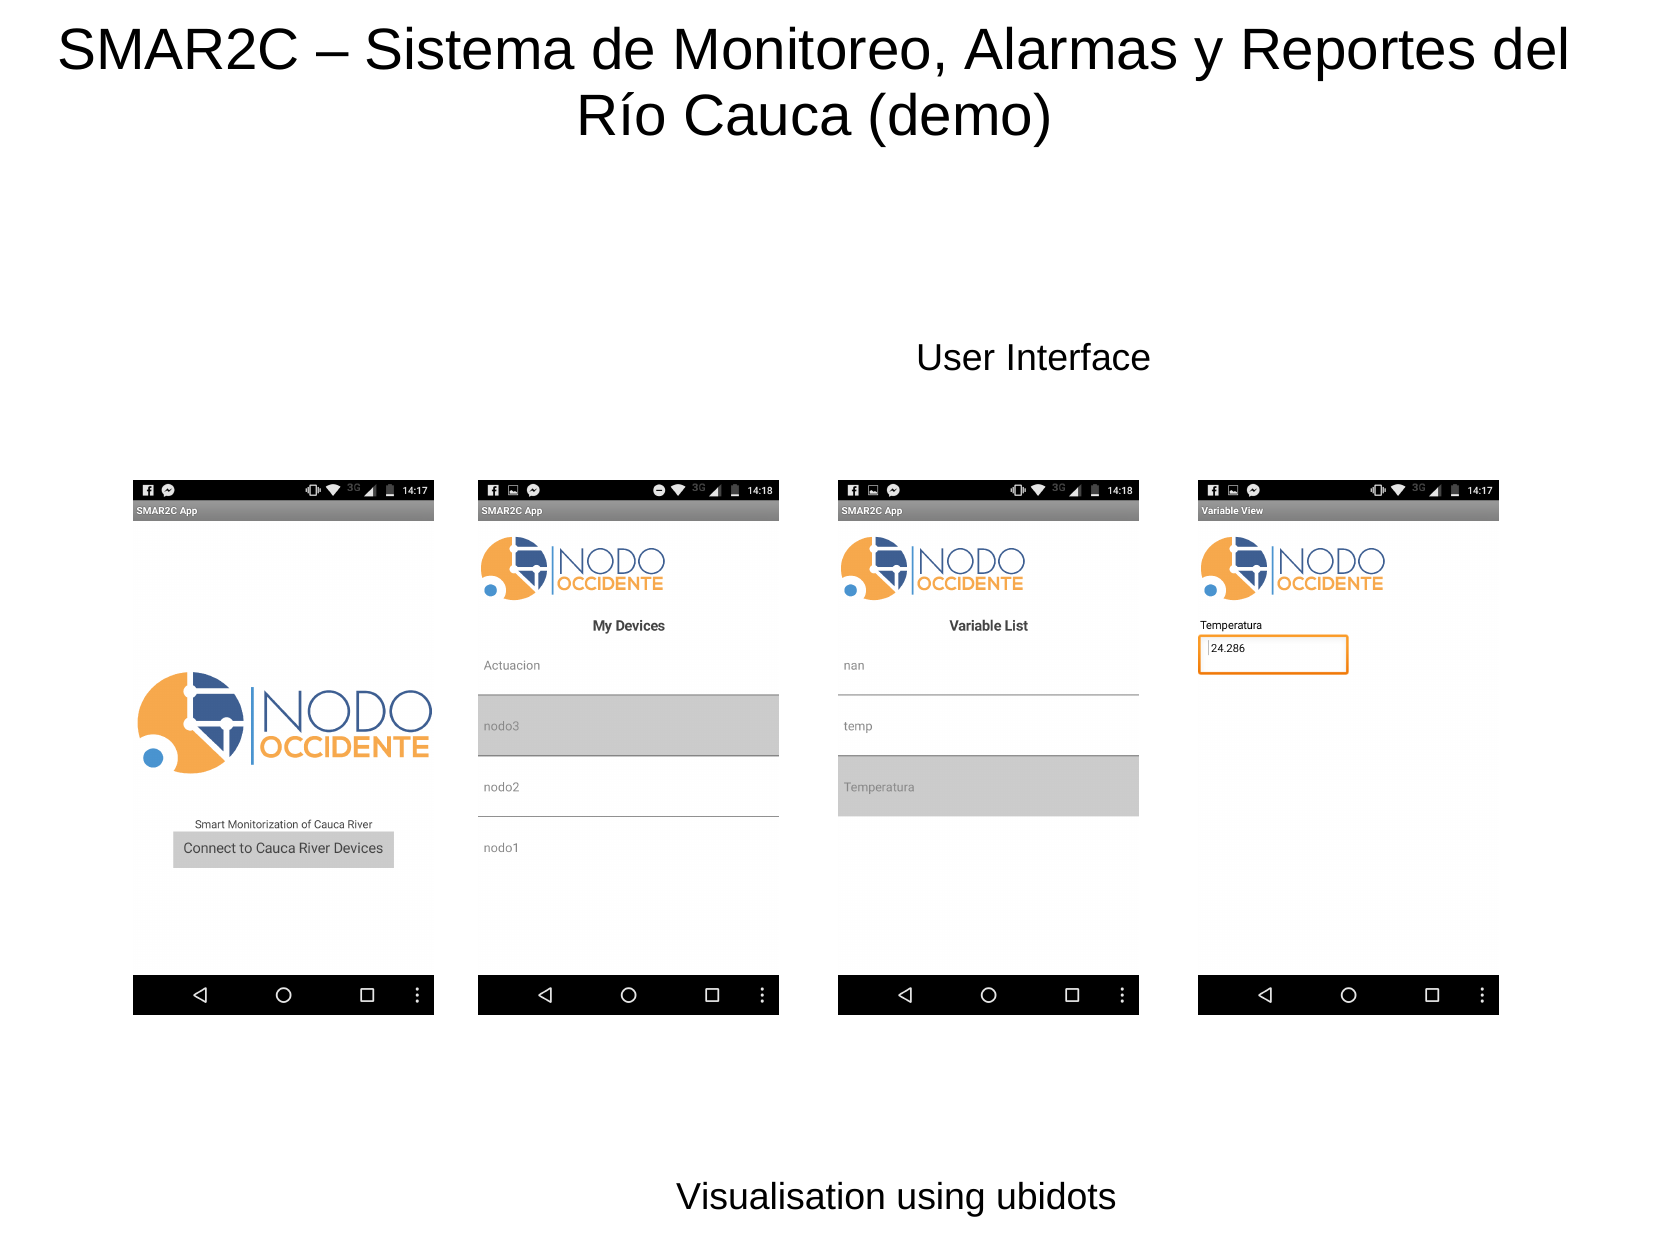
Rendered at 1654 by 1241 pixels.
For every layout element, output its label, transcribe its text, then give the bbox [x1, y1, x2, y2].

picture [133, 480, 434, 1015]
title SMAR2C – Sistema de Monitoreo, Alarmas y Reportes del Río Cauca (demo) [35, 0, 1595, 184]
picture [1198, 480, 1499, 1015]
text_box User Interface [901, 329, 1167, 390]
picture [838, 480, 1139, 1015]
picture [478, 480, 779, 1015]
text_box Visualisation using ubidots [661, 1169, 1131, 1230]
